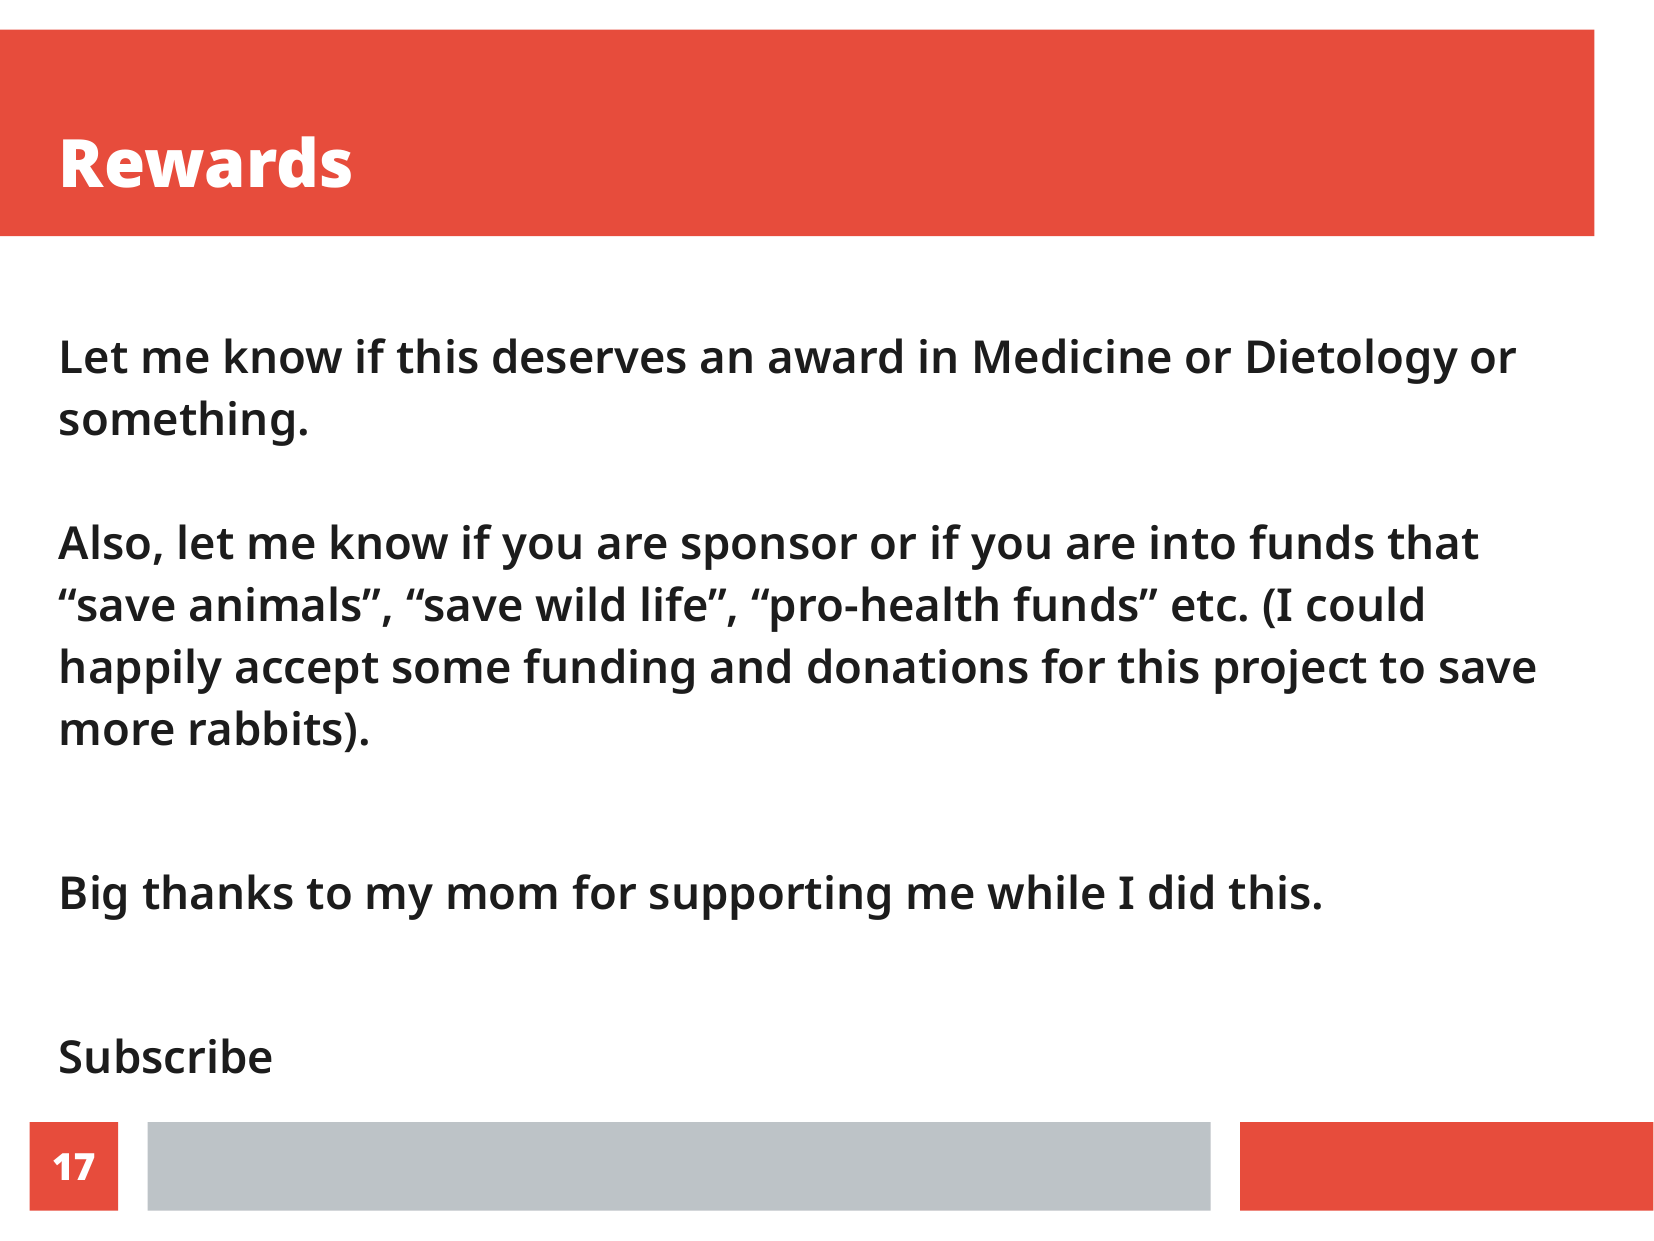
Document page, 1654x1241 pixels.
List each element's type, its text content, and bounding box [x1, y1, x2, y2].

list Let me know if this deserves an award in Medicine or Dietology or something. Also, let me know if you are sponsor or if you are into funds that “save animals”, “save wild life”, “pro-health funds” etc. (I could happily accept some funding and donations for this project to save more rabbits). Big thanks to my mom for supporting me while I did this. Subscribe [59, 324, 1565, 1093]
title Rewards [59, 59, 1595, 207]
